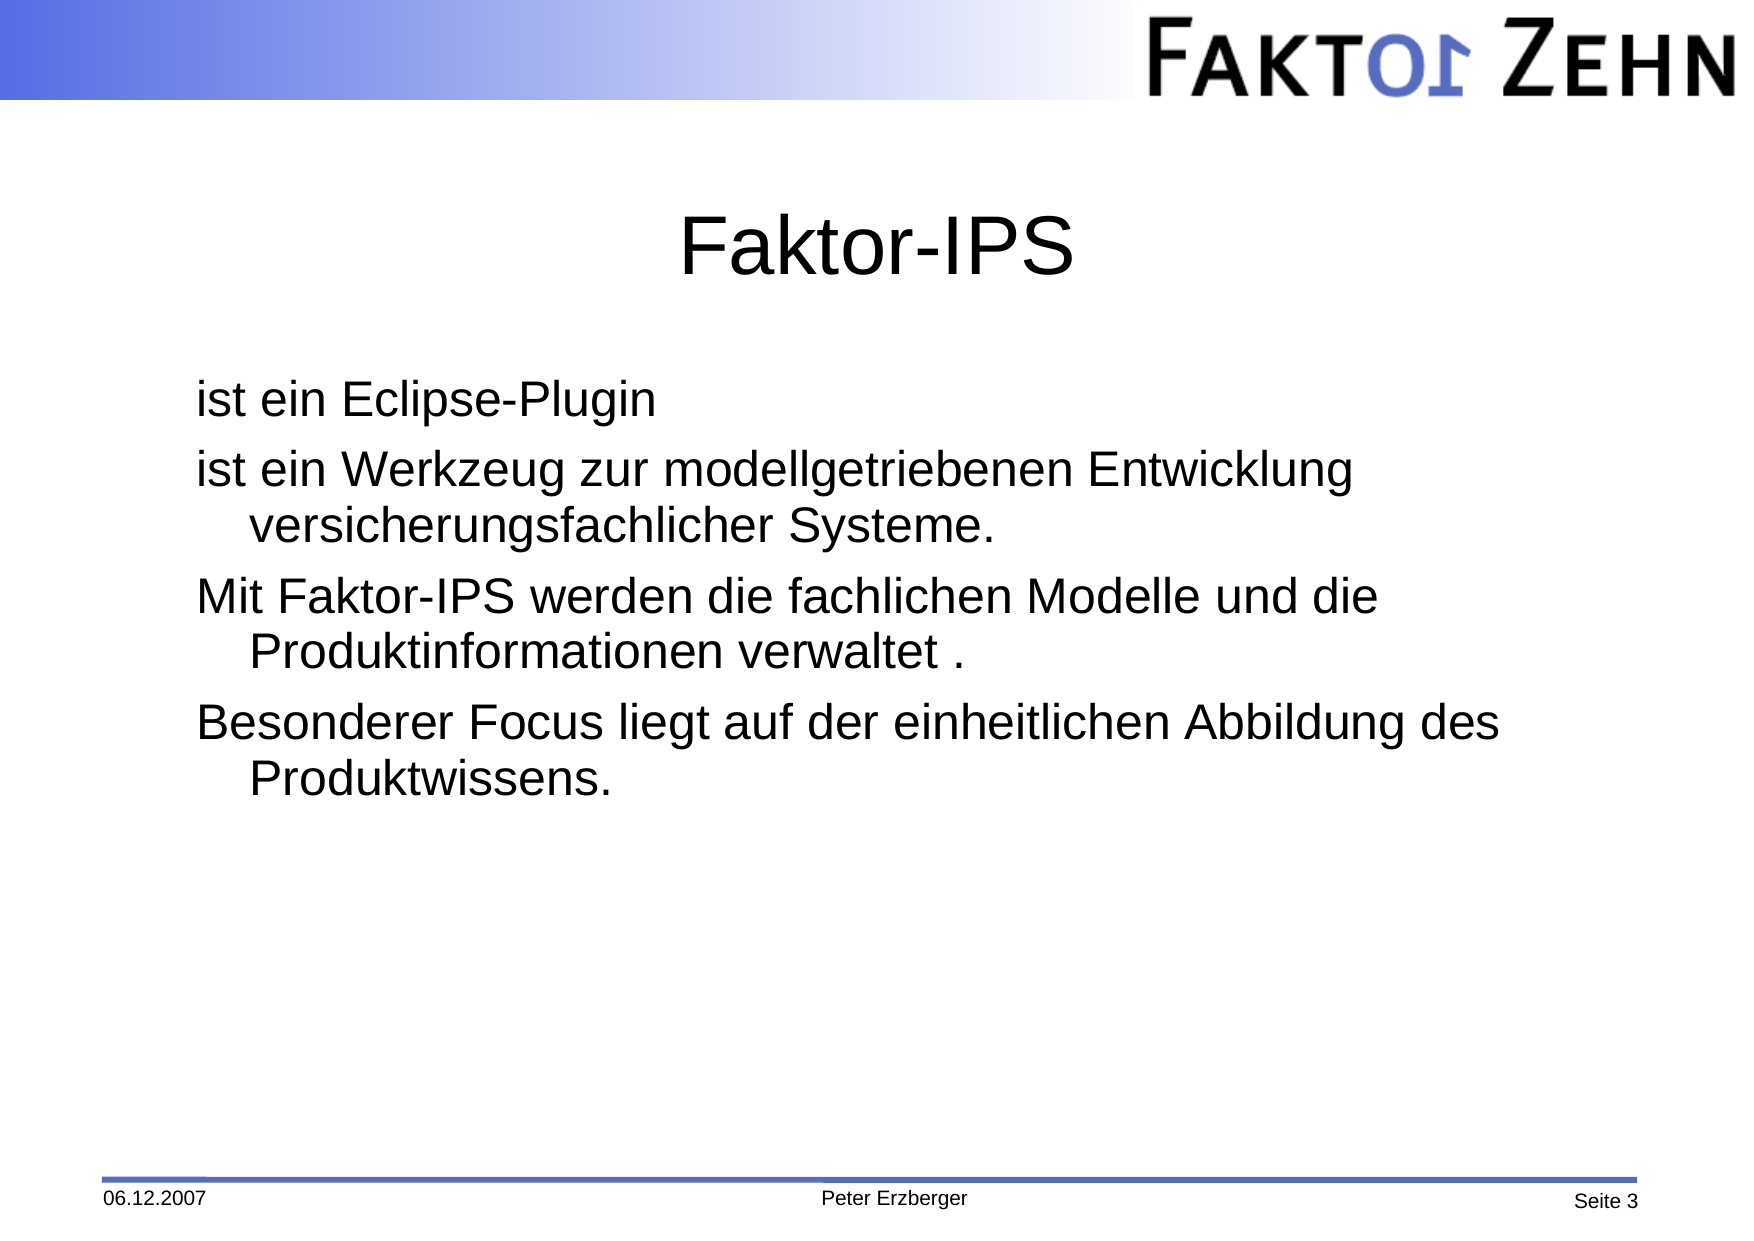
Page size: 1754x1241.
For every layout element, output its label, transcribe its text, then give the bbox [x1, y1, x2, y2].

picture [1133, 2, 1749, 105]
title Faktor-IPS [179, 142, 1576, 349]
list ist ein Eclipse-Plugin ist ein Werkzeug zur modellgetriebenen Entwicklung versicherungsfachlicher Systeme. Mit Faktor-IPS werden die fachlichen Modelle und die Produktinformationen verwaltet . Besonderer Focus liegt auf der einheitlichen Abbildung des Produktwissens. [179, 371, 1576, 1078]
